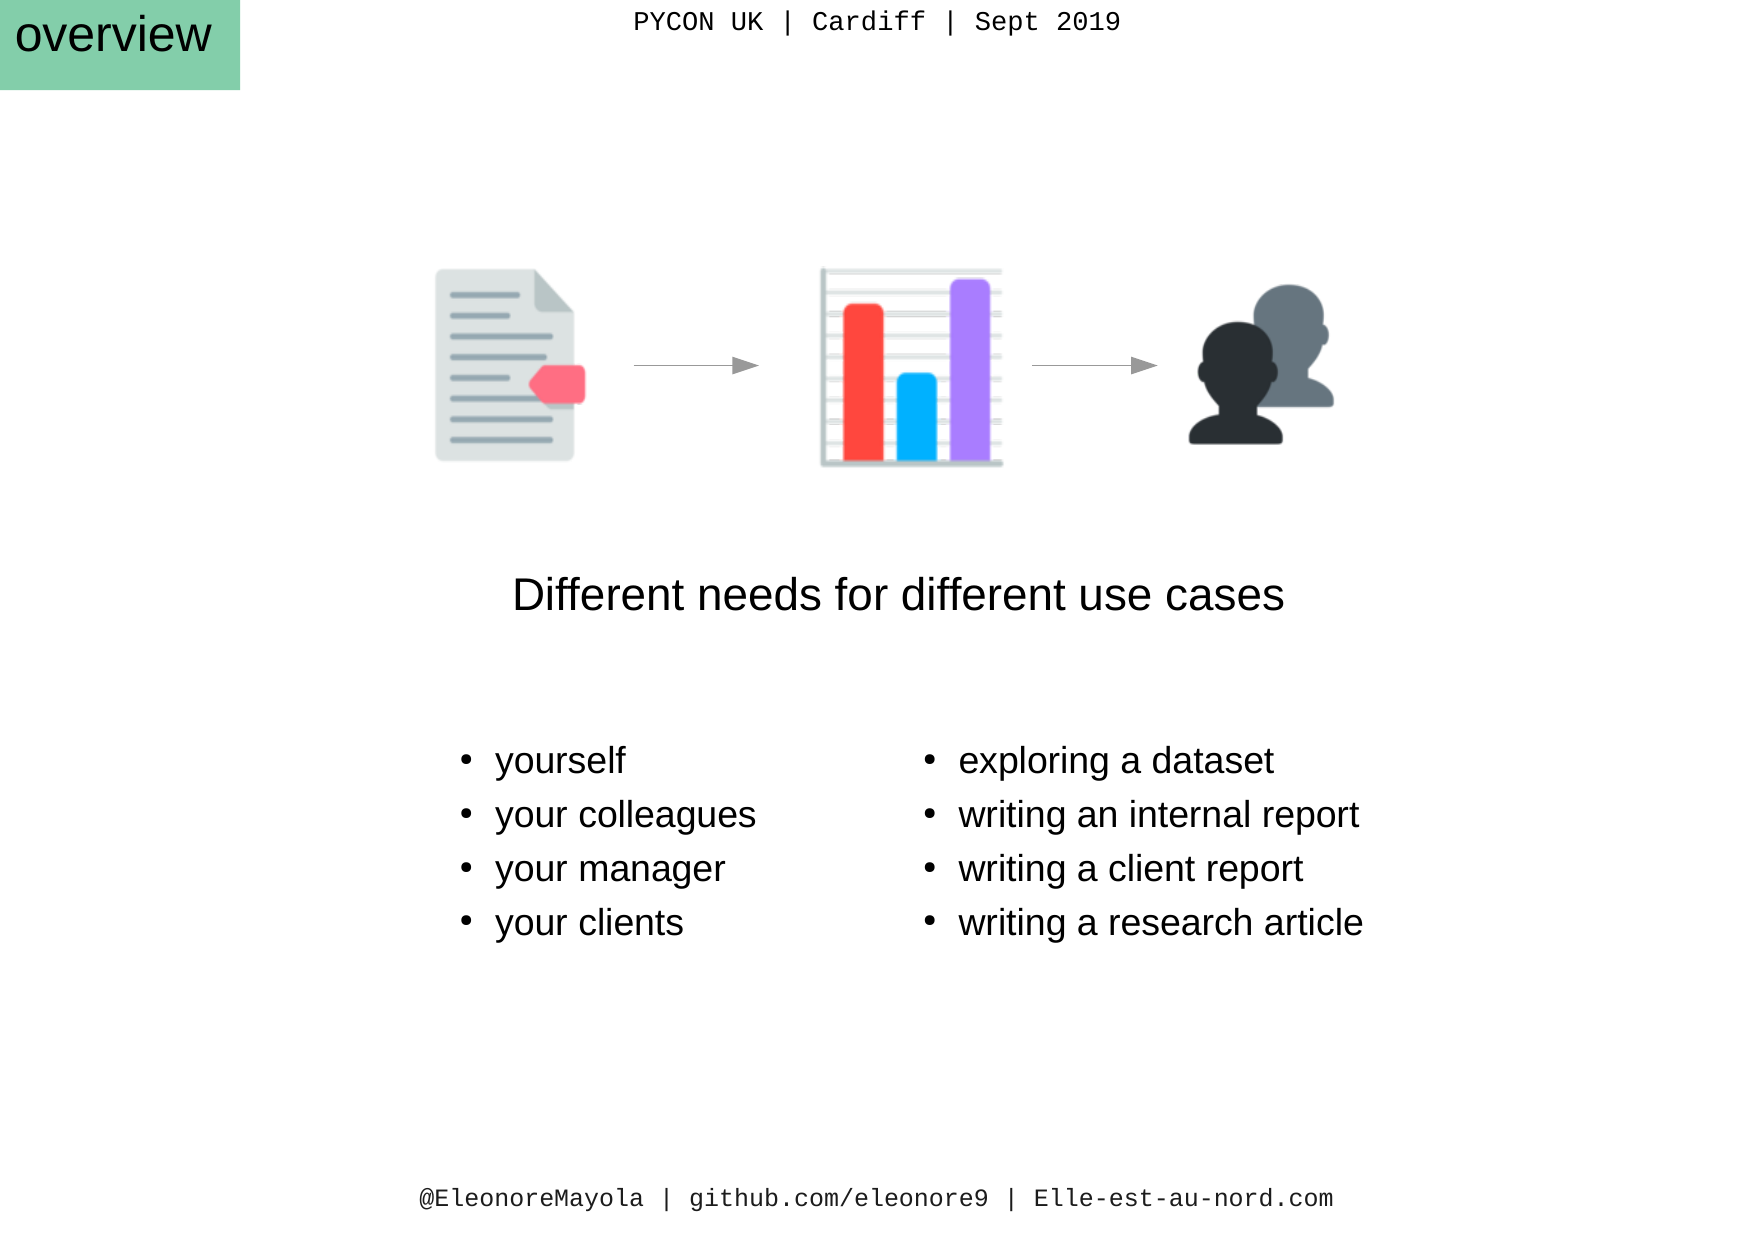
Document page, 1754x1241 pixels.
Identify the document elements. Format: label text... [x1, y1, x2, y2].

text_box PYCON UK | Cardiff | Sept 2019 [281, 0, 1473, 79]
text_box yourself your colleagues your manager your clients [444, 732, 846, 1024]
text_box @EleonoreMayola | github.com/eleonore9 | Elle-est-au-nord.com [313, 1149, 1441, 1241]
picture [1185, 282, 1338, 449]
picture [811, 254, 1014, 477]
picture [416, 268, 594, 463]
text_box Different needs for different use cases [457, 562, 1341, 678]
text_box overview [0, 0, 241, 91]
text_box exploring a dataset writing an internal report writing a client report writing a research article [908, 732, 1481, 1060]
